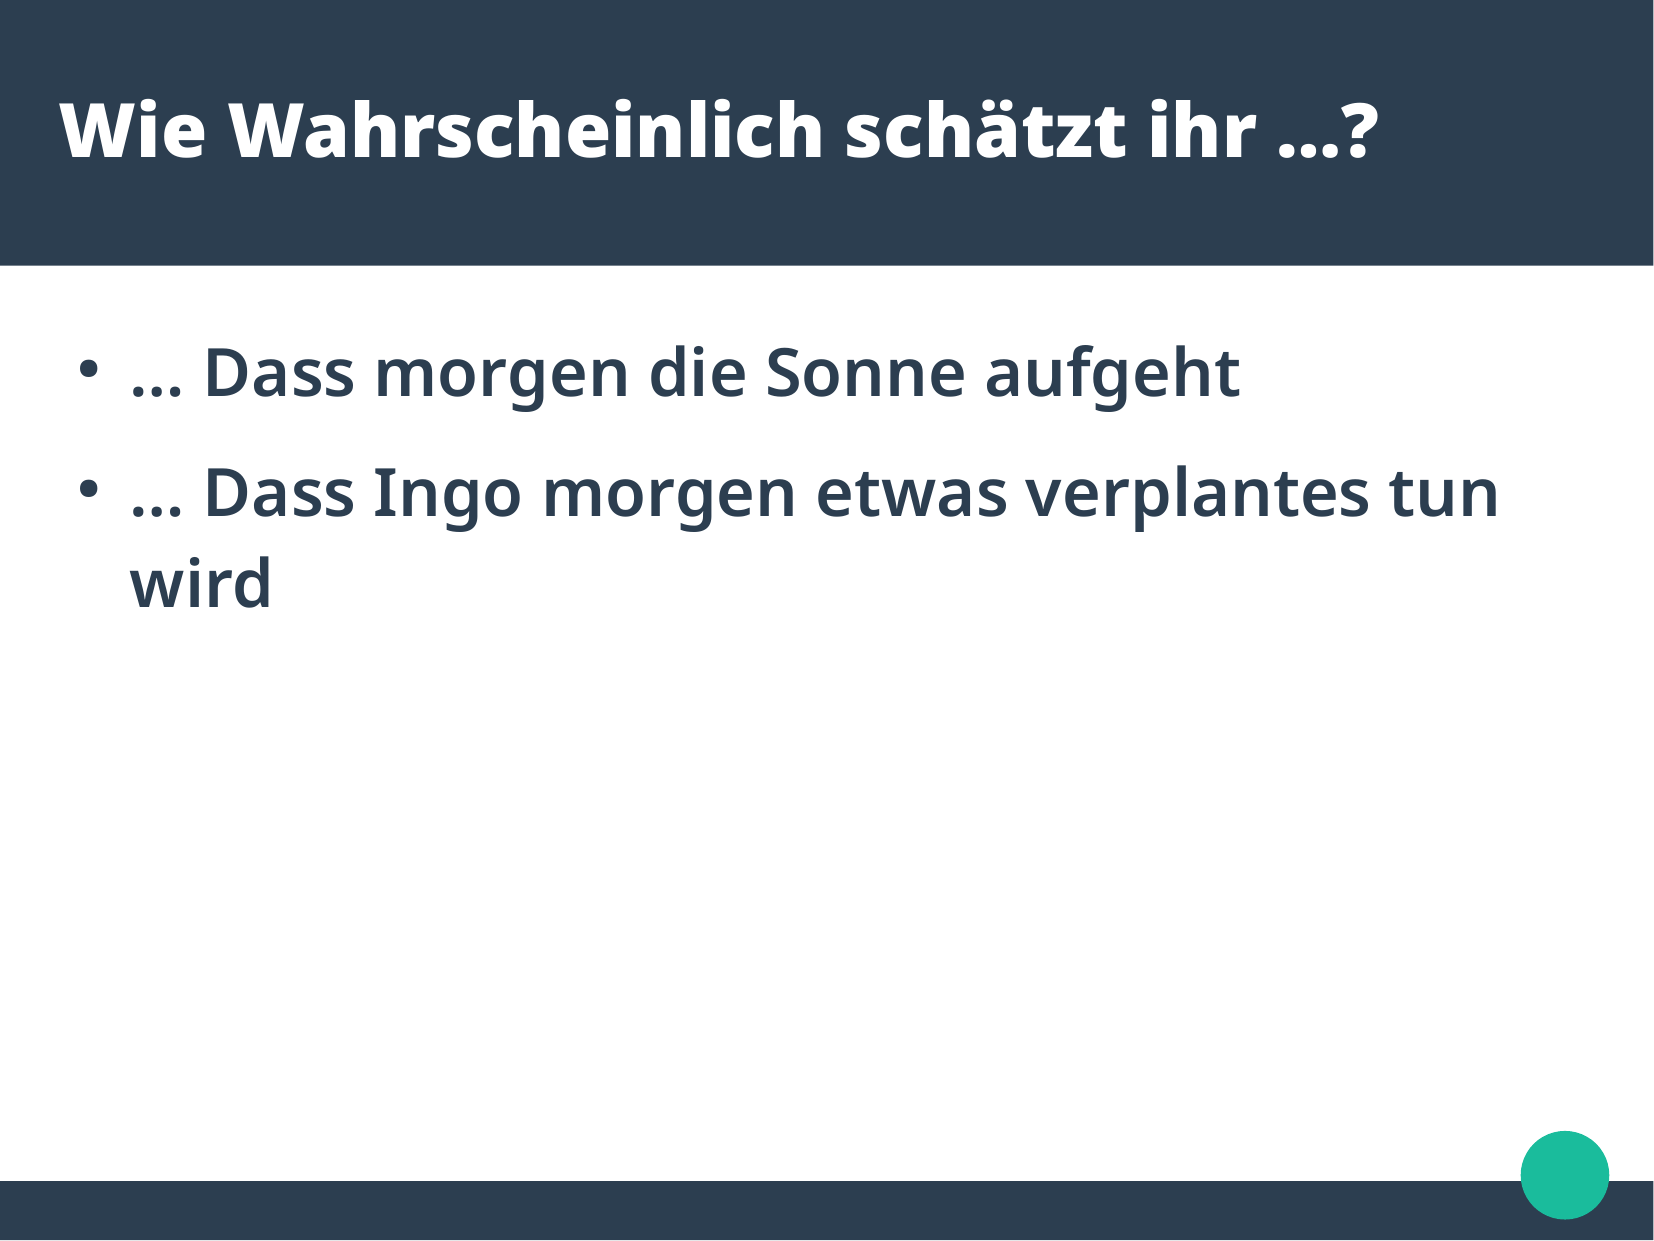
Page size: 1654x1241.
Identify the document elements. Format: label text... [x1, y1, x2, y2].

list … Dass morgen die Sonne aufgeht … Dass Ingo morgen etwas verplantes tun wird [59, 324, 1595, 1152]
title Wie Wahrscheinlich schätzt ihr …? [59, 49, 1595, 207]
